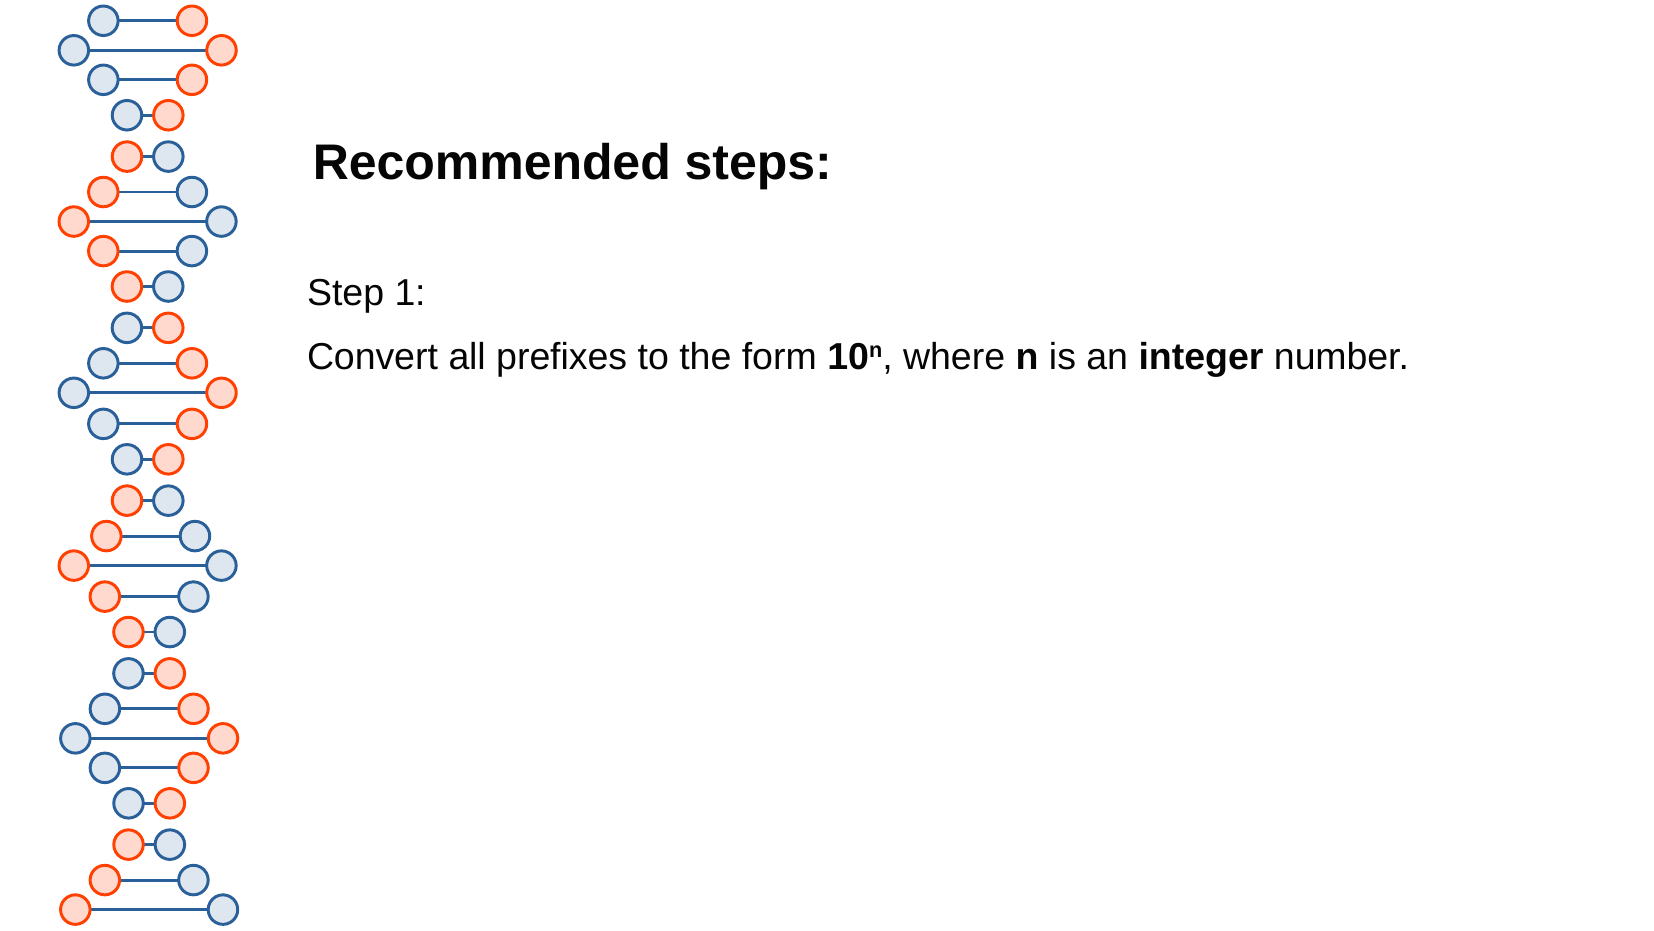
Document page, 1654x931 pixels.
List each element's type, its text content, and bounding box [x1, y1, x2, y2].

list Step 1: Convert all prefixes to the form 10n, where n is an integer number. [307, 271, 1636, 812]
title Recommended steps: [312, 84, 943, 240]
